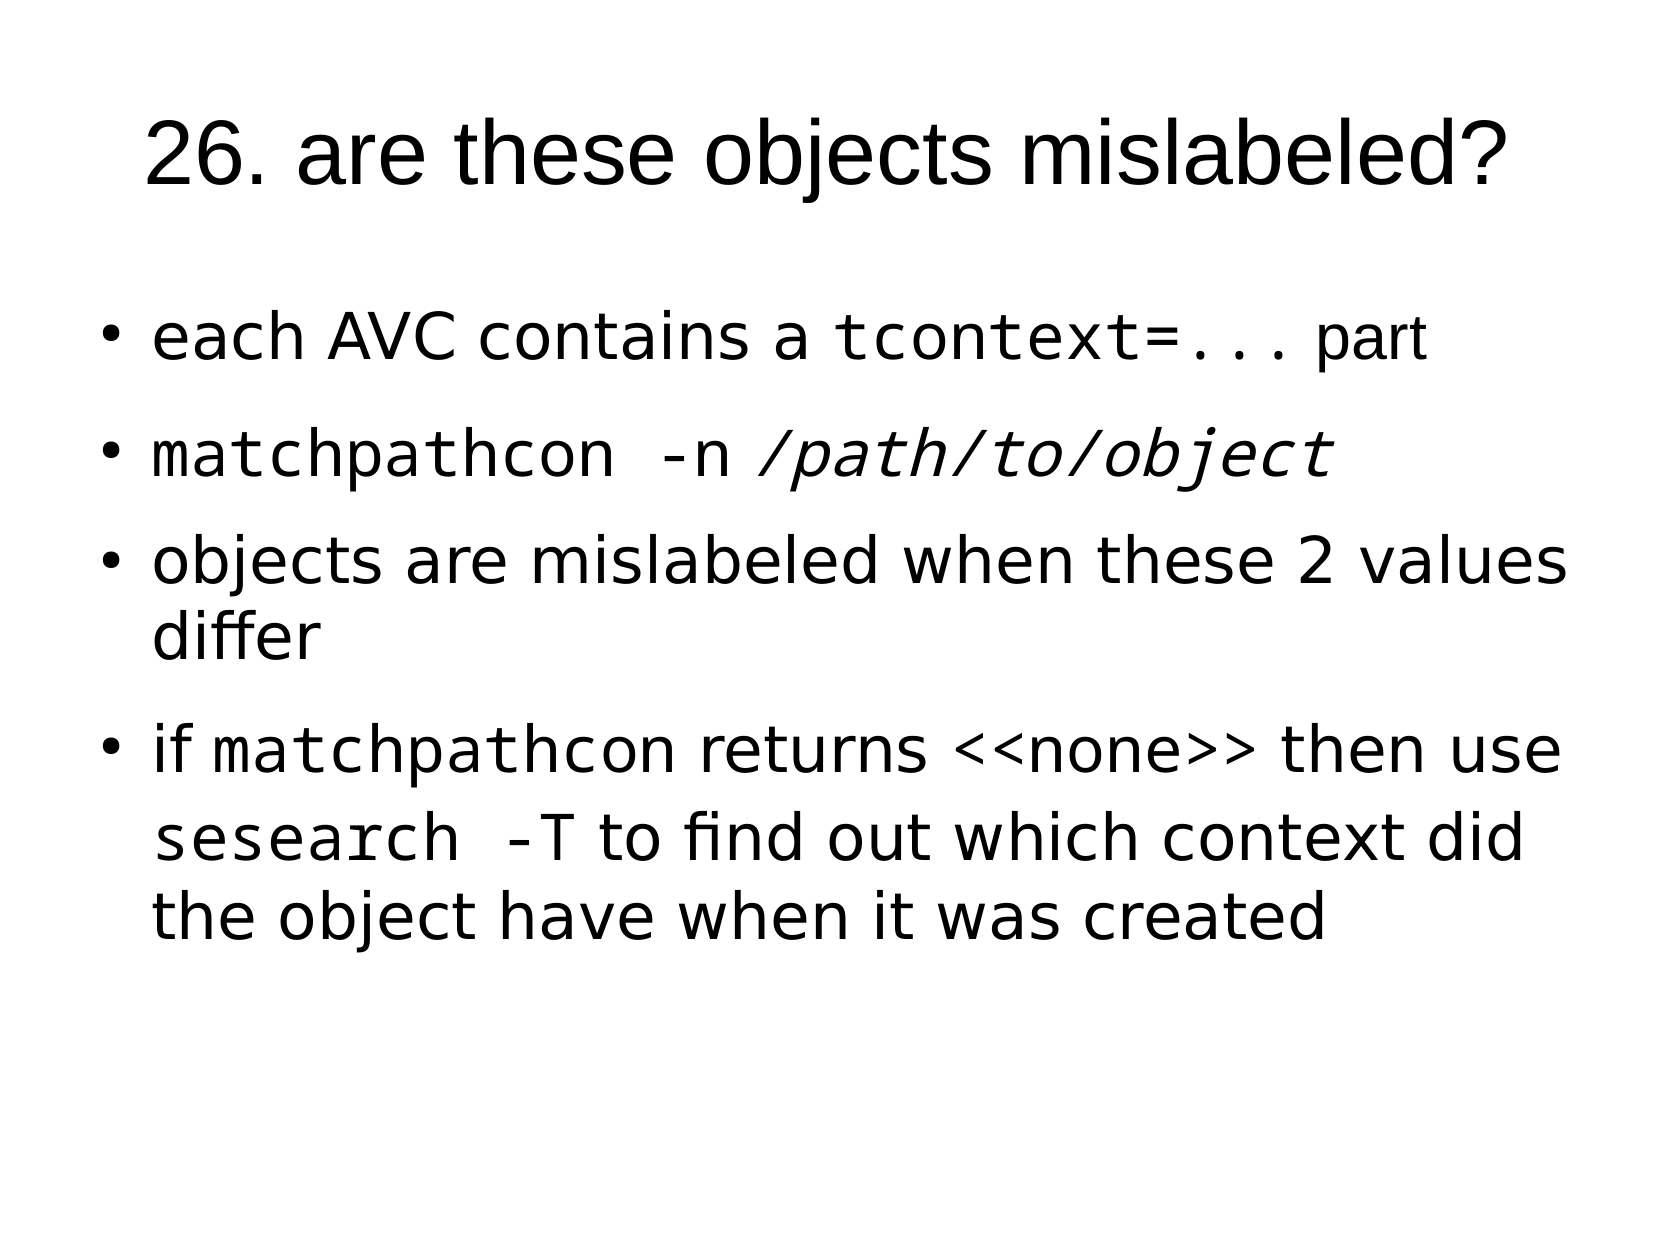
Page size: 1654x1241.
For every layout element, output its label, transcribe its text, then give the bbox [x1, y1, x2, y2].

title 26. are these objects mislabeled? [82, 49, 1571, 257]
list each AVC contains a tcontext=... part matchpathcon -n /path/to/object objects are mislabeled when these 2 values differ if matchpathcon returns <<none>> then use sesearch -T to find out which context did the object have when it was created [82, 290, 1571, 1010]
